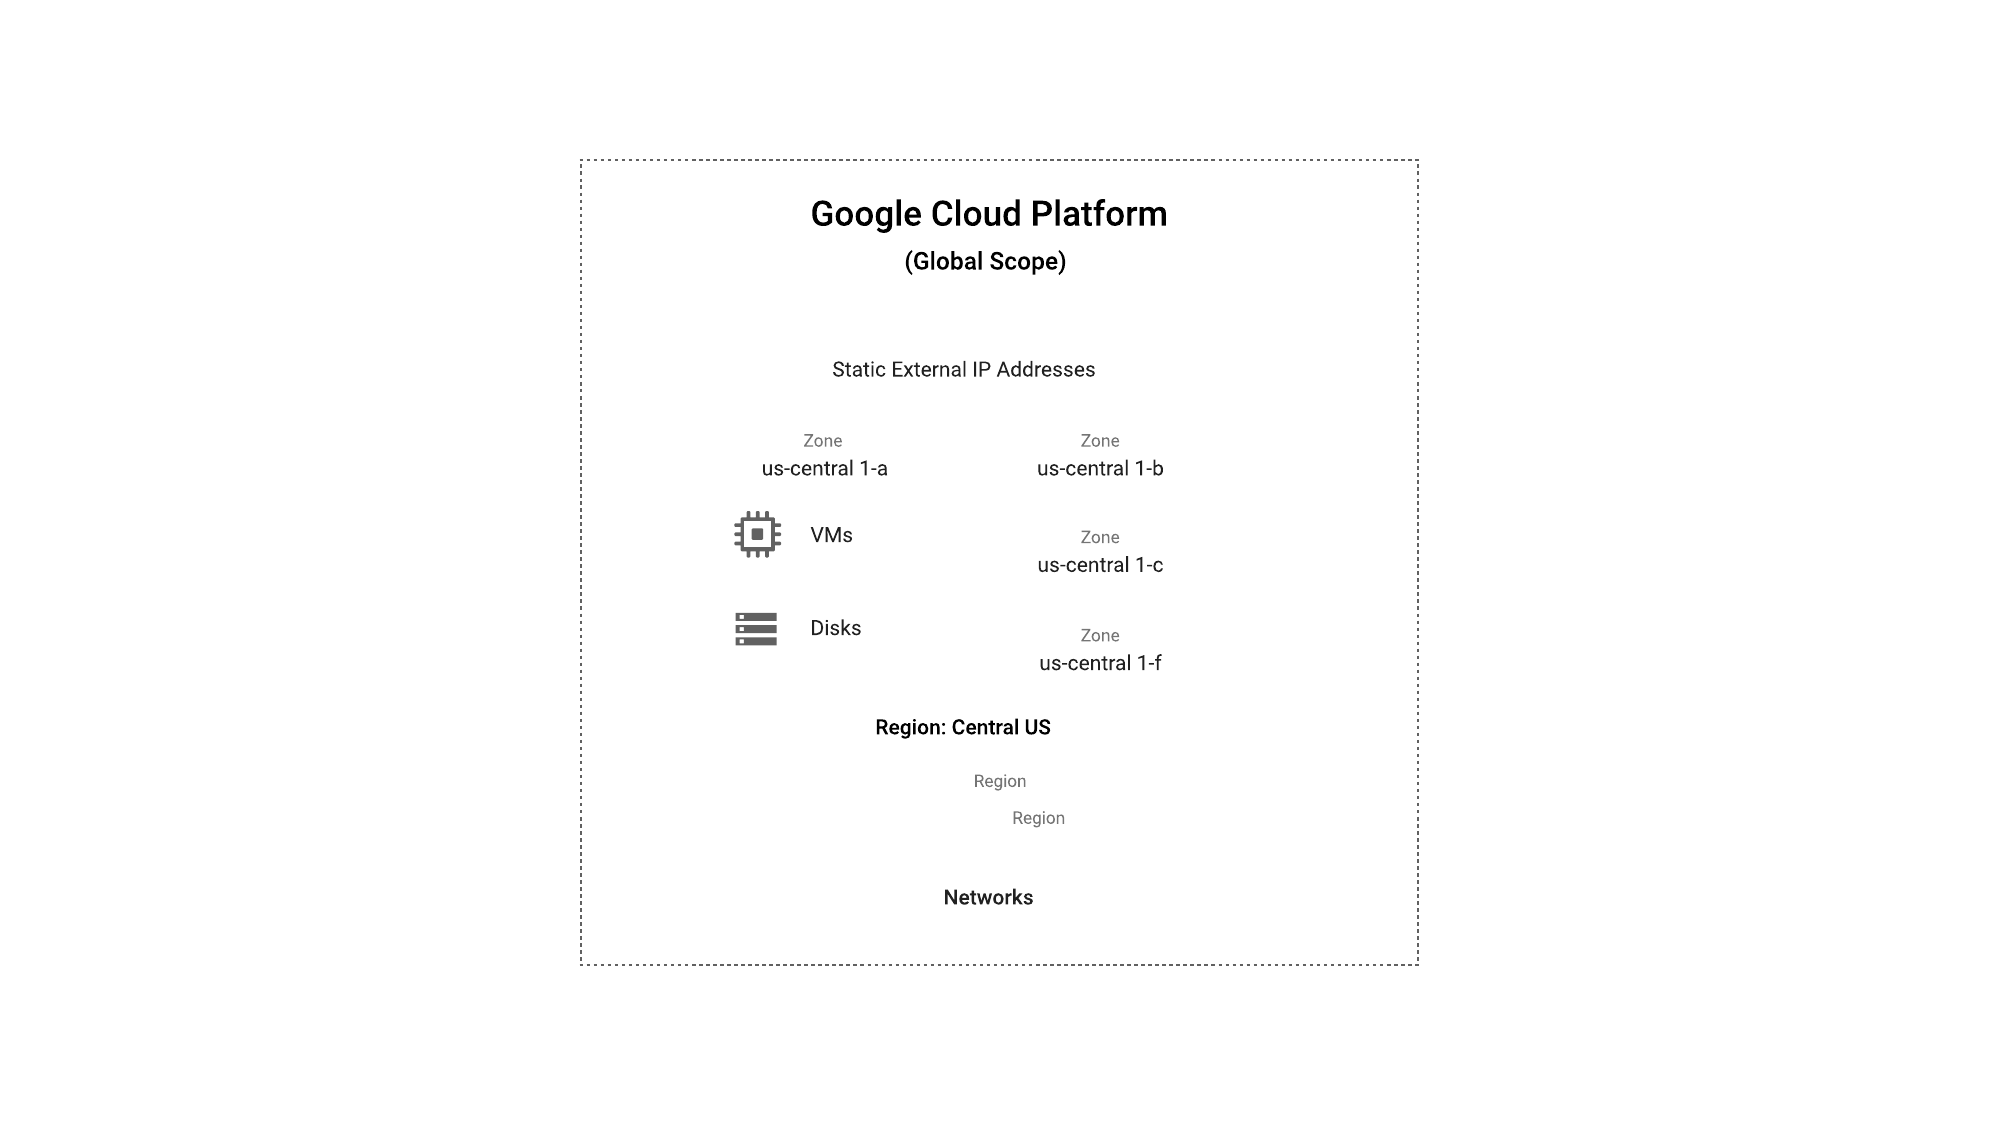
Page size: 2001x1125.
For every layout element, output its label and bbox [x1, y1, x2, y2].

picture [353, 105, 1647, 1020]
